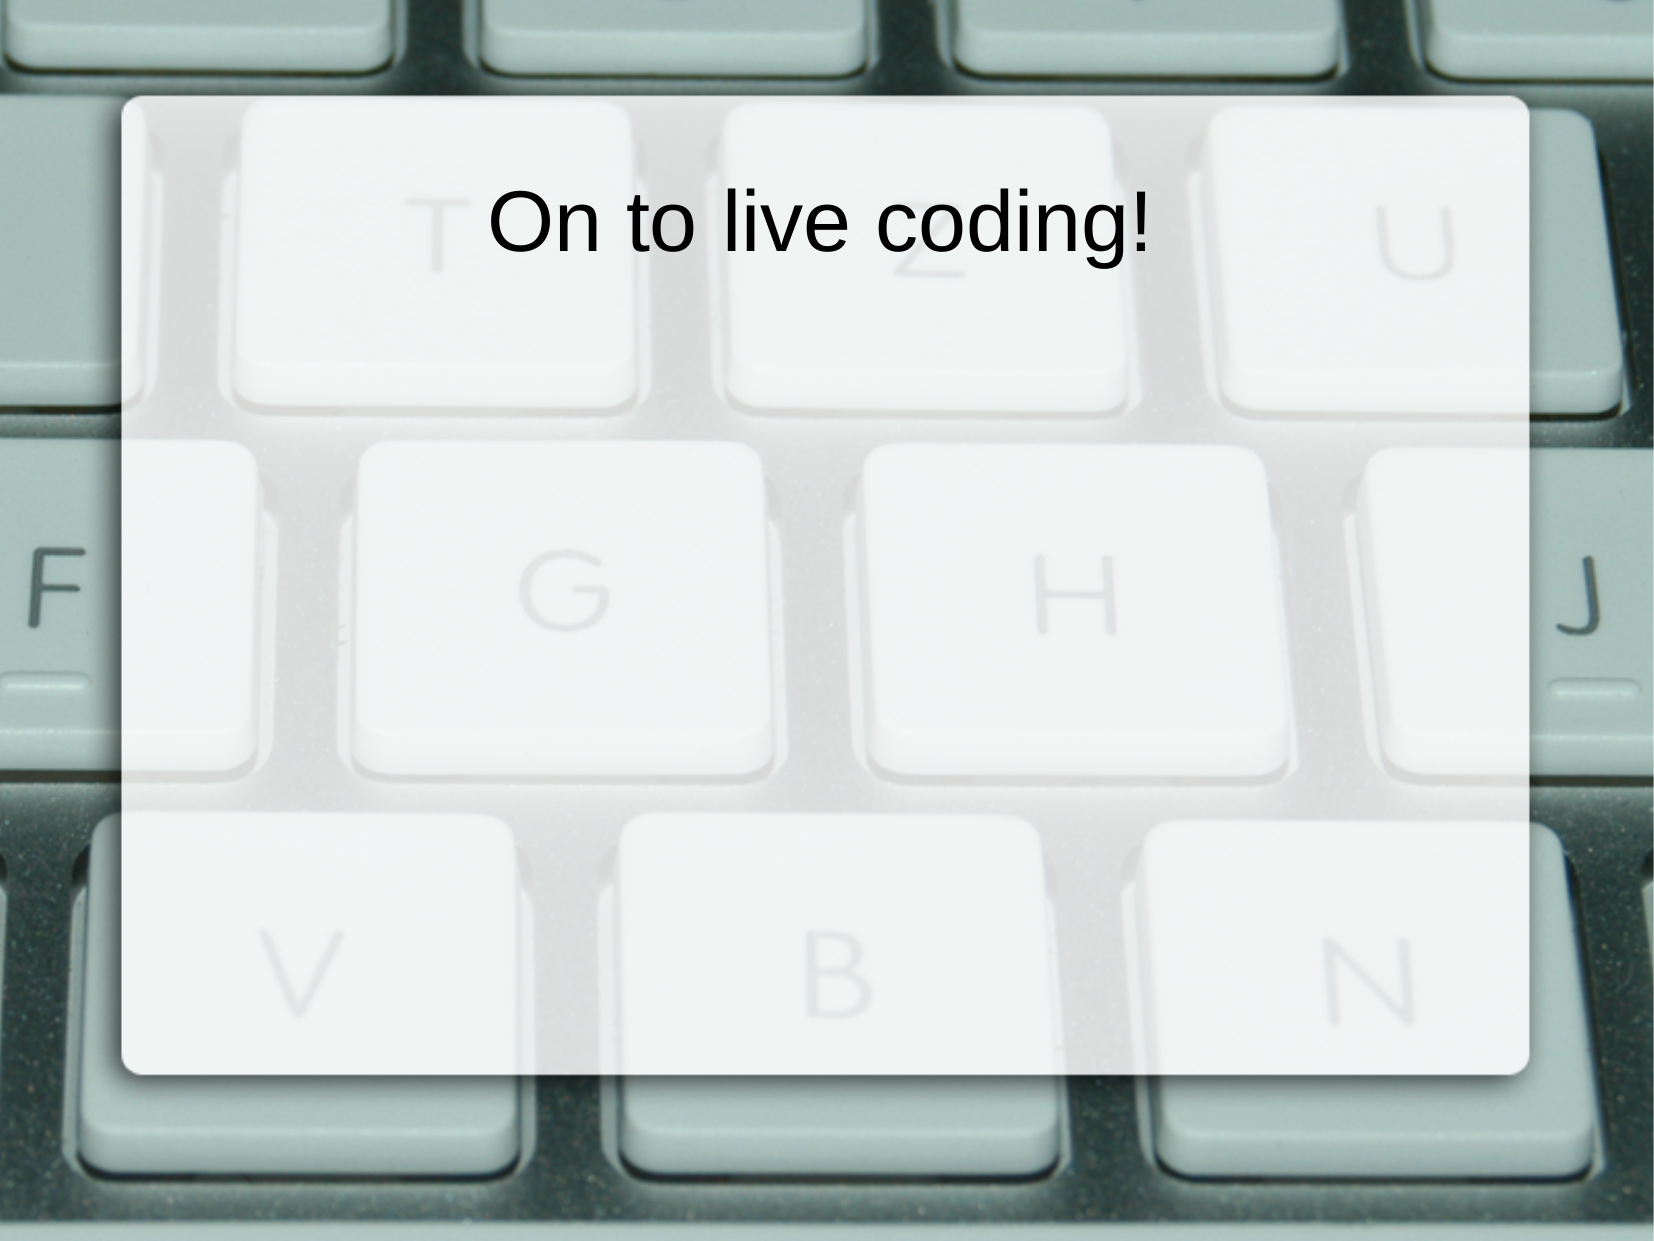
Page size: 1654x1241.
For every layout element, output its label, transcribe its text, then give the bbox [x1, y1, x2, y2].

picture [0, 0, 1654, 1241]
title On to live coding! [135, 117, 1506, 325]
